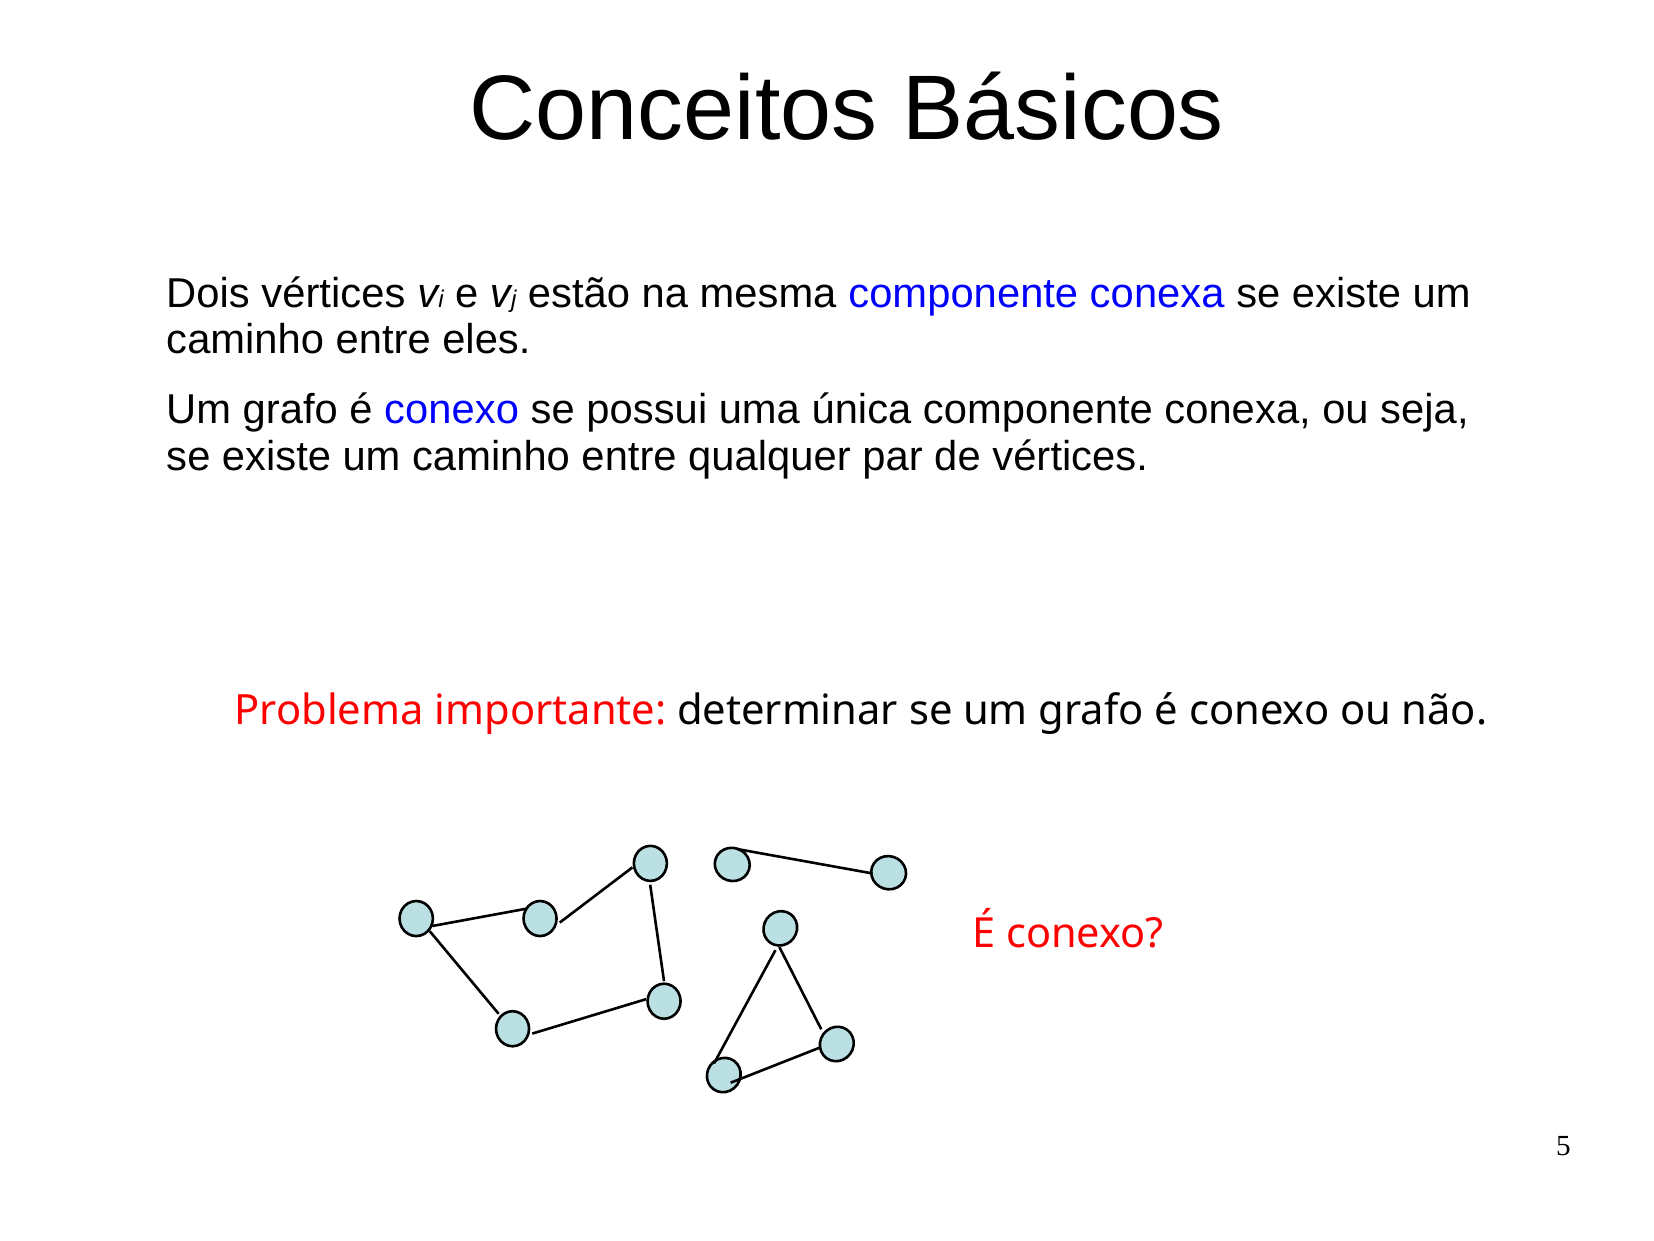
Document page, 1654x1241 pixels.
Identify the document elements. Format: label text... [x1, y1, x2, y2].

text_box [763, 911, 798, 946]
text_box [707, 1057, 741, 1093]
text_box [496, 1011, 530, 1047]
text_box Problema importante: determinar se um grafo é conexo ou não. [219, 672, 1503, 828]
text_box [647, 983, 681, 1019]
text_box [819, 1026, 854, 1062]
text_box [399, 901, 433, 937]
title Conceitos Básicos [261, 42, 1433, 173]
text_box [714, 847, 750, 882]
text_box [523, 901, 557, 937]
text_box É conexo? [957, 895, 1179, 968]
text_box [871, 856, 907, 890]
list Dois vértices vi e vj estão na mesma componente conexa se existe um caminho entre eles. Um grafo é conexo se possui uma única componente conexa, ou seja, se existe um caminho entre qualquer par de vértices. [151, 261, 1530, 1069]
text_box [633, 845, 667, 881]
